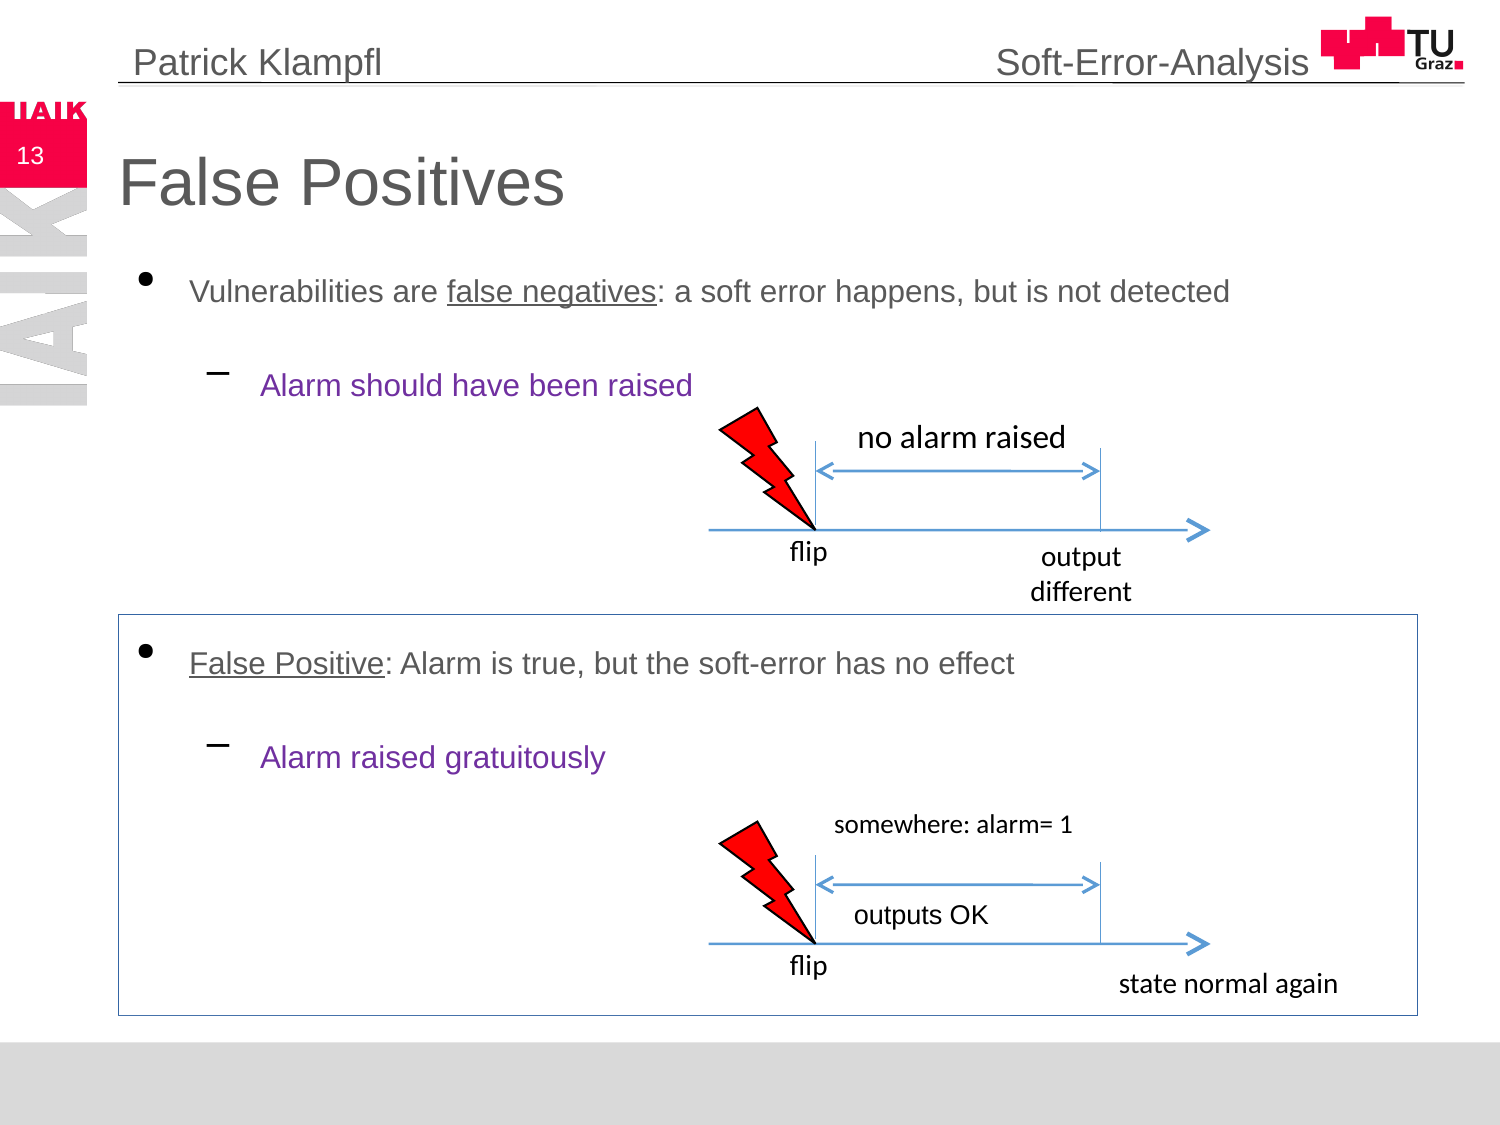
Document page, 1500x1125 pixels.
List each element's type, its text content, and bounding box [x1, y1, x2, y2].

text_box outputs OK [839, 892, 1101, 938]
text_box output different [980, 529, 1183, 615]
picture [1318, 12, 1466, 73]
list Vulnerabilities are false negatives: a soft error happens, but is not detected Alarm should have been raised False Positive: Alarm is true, but the soft-error has no effect Alarm raised gratuitously [118, 248, 1469, 1038]
text_box [719, 407, 812, 524]
text_box somewhere: alarm= 1 [806, 766, 1101, 891]
picture [0, 1, 87, 406]
text_box no alarm raised [814, 375, 1110, 508]
text_box [719, 821, 812, 938]
text_box flip [775, 938, 940, 989]
title False Positives [118, 138, 1469, 237]
text_box state normal again [1003, 956, 1454, 1007]
slide_number <number> [1, 124, 84, 185]
text_box flip [775, 524, 940, 575]
